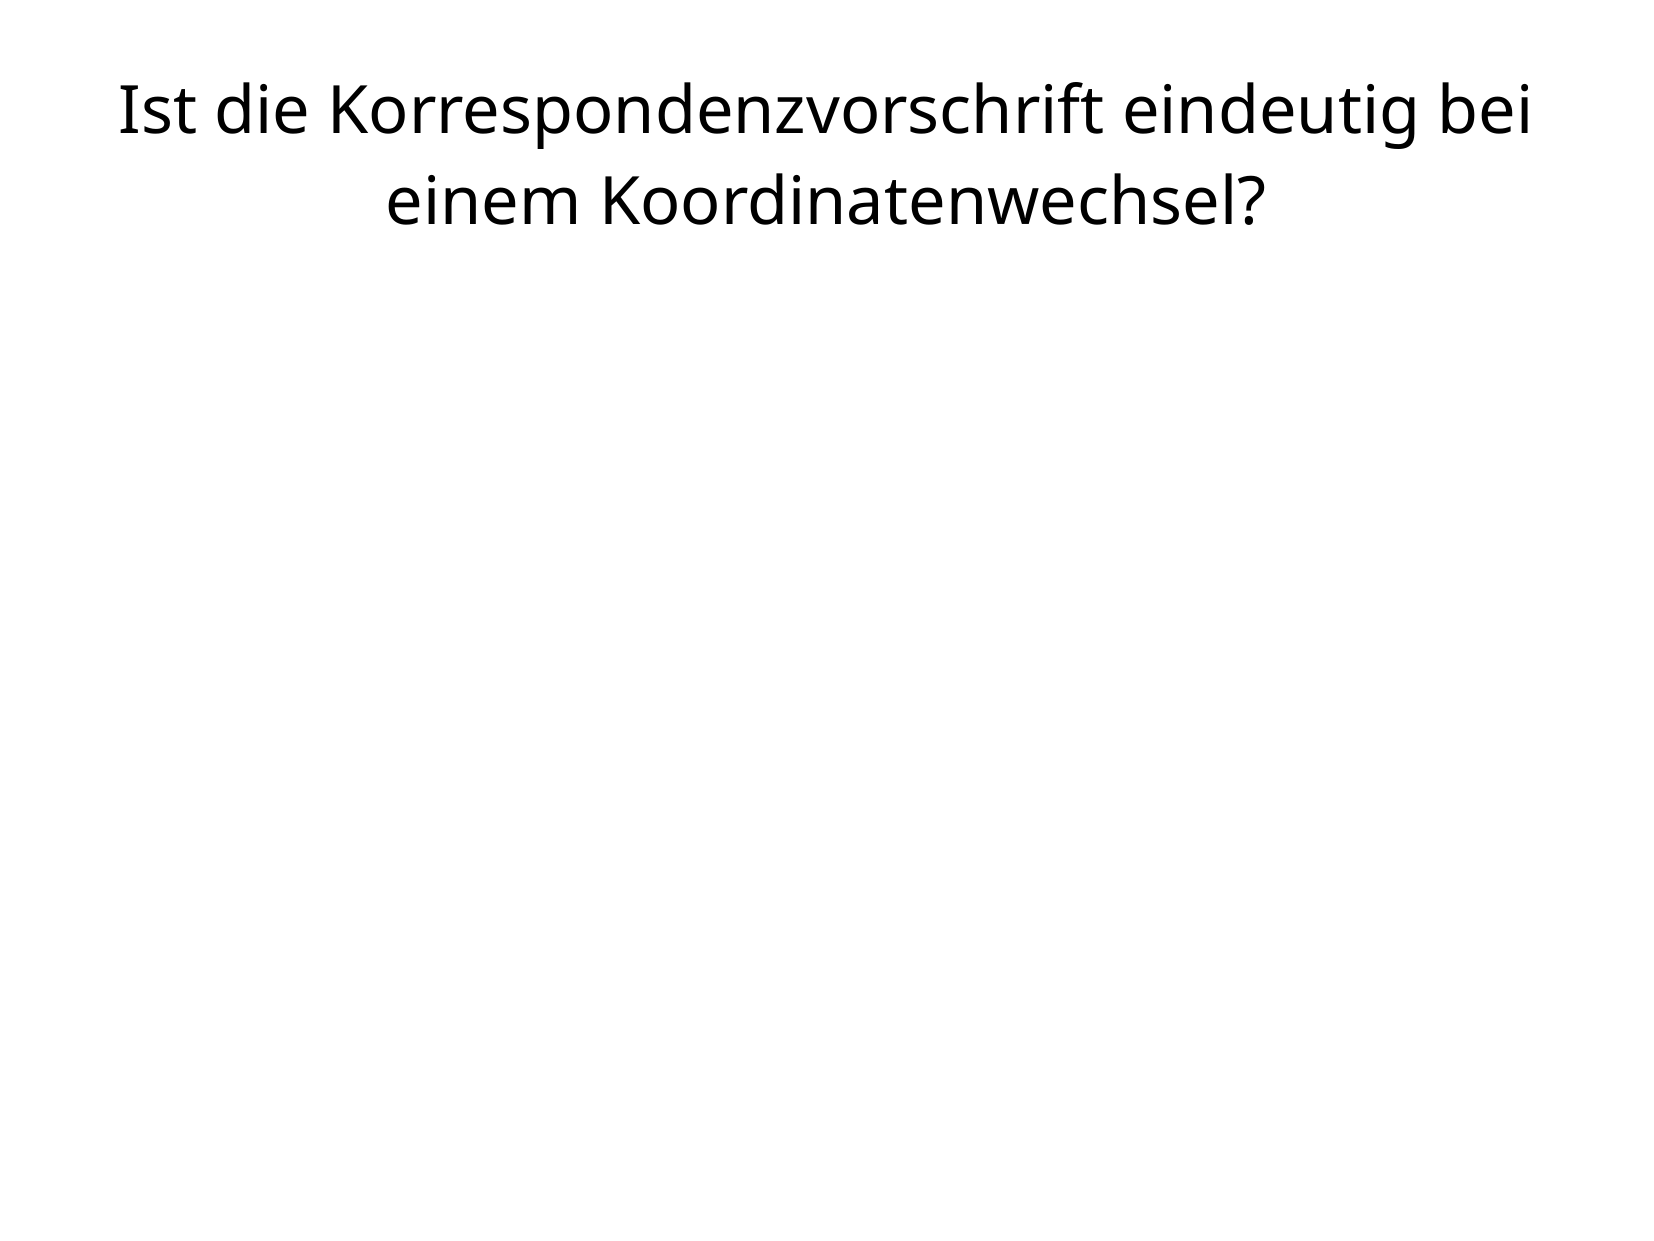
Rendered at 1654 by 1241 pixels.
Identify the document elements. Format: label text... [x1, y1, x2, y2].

title Ist die Korrespondenzvorschrift eindeutig bei einem Koordinatenwechsel? [82, 49, 1571, 257]
